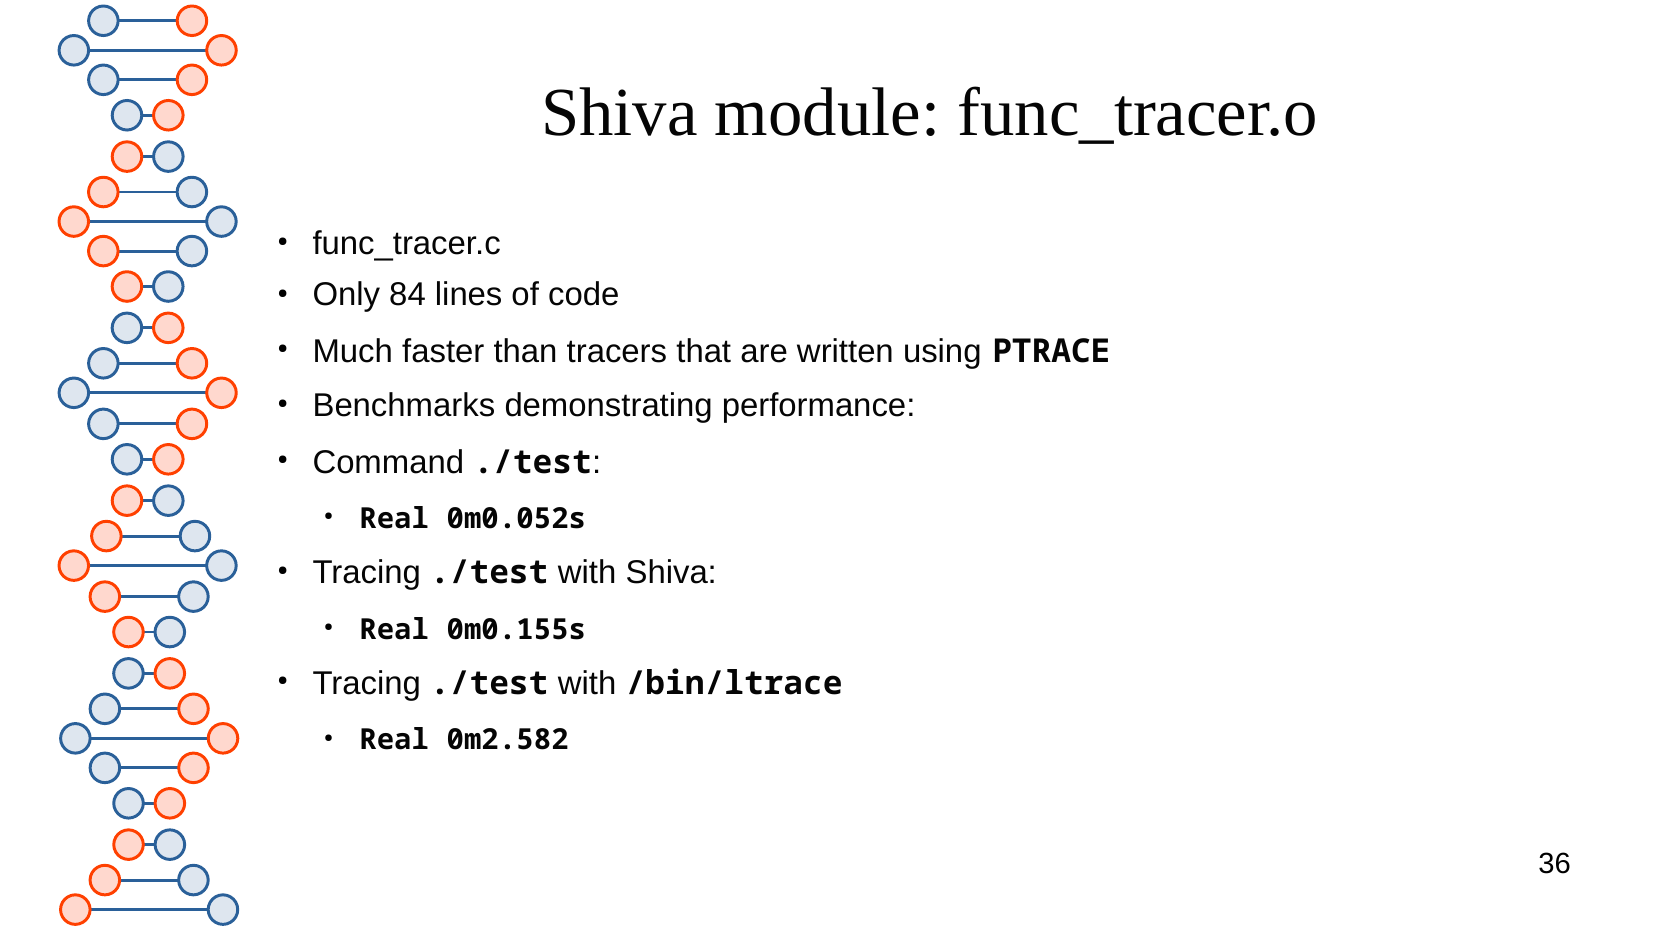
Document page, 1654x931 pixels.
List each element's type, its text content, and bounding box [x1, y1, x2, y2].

title Shiva module: func_tracer.o [265, 35, 1595, 189]
list func_tracer.c Only 84 lines of code Much faster than tracers that are written using PTRACE Benchmarks demonstrating performance: Command ./test: Real 0m0.052s Tracing ./test with Shiva: Real 0m0.155s Tracing ./test with /bin/ltrace Real 0m2.582 [265, 224, 1595, 764]
